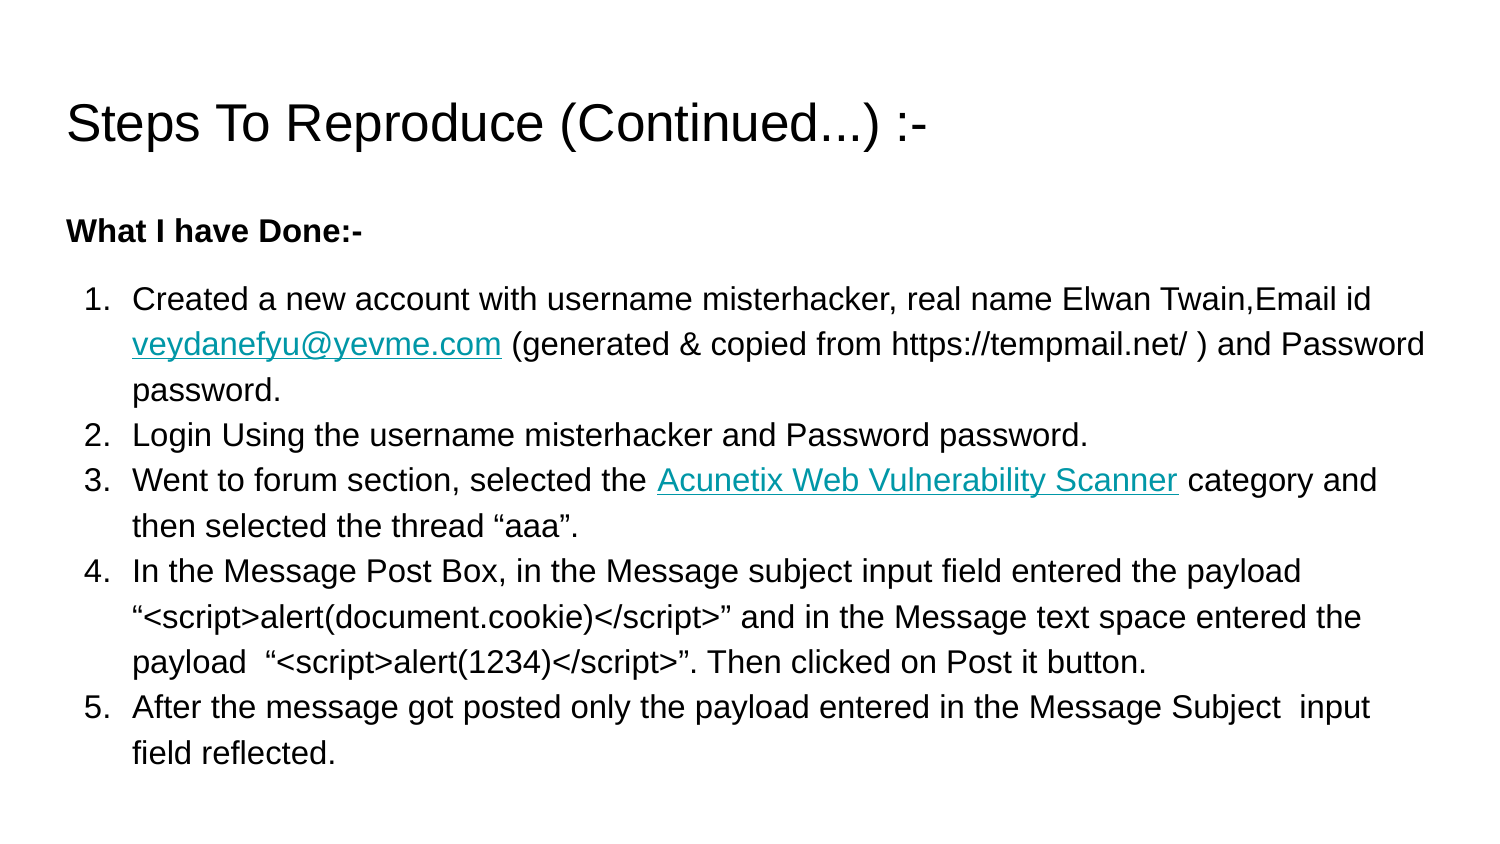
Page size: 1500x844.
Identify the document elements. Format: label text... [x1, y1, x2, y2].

list What I have Done:- Created a new account with username misterhacker, real name Elwan Twain,Email id veydanefyu@yevme.com (generated & copied from https://tempmail.net/ ) and Password password. Login Using the username misterhacker and Password password. Went to forum section, selected the Acunetix Web Vulnerability Scanner category and then selected the thread “aaa”. In the Message Post Box, in the Message subject input field entered the payload “<script>alert(document.cookie)</script>” and in the Message text space entered the payload “<script>alert(1234)</script>”. Then clicked on Post it button. After the message got posted only the payload entered in the Message Subject input field reflected. [51, 189, 1449, 788]
title Steps To Reproduce (Continued...) :- [51, 72, 1449, 167]
